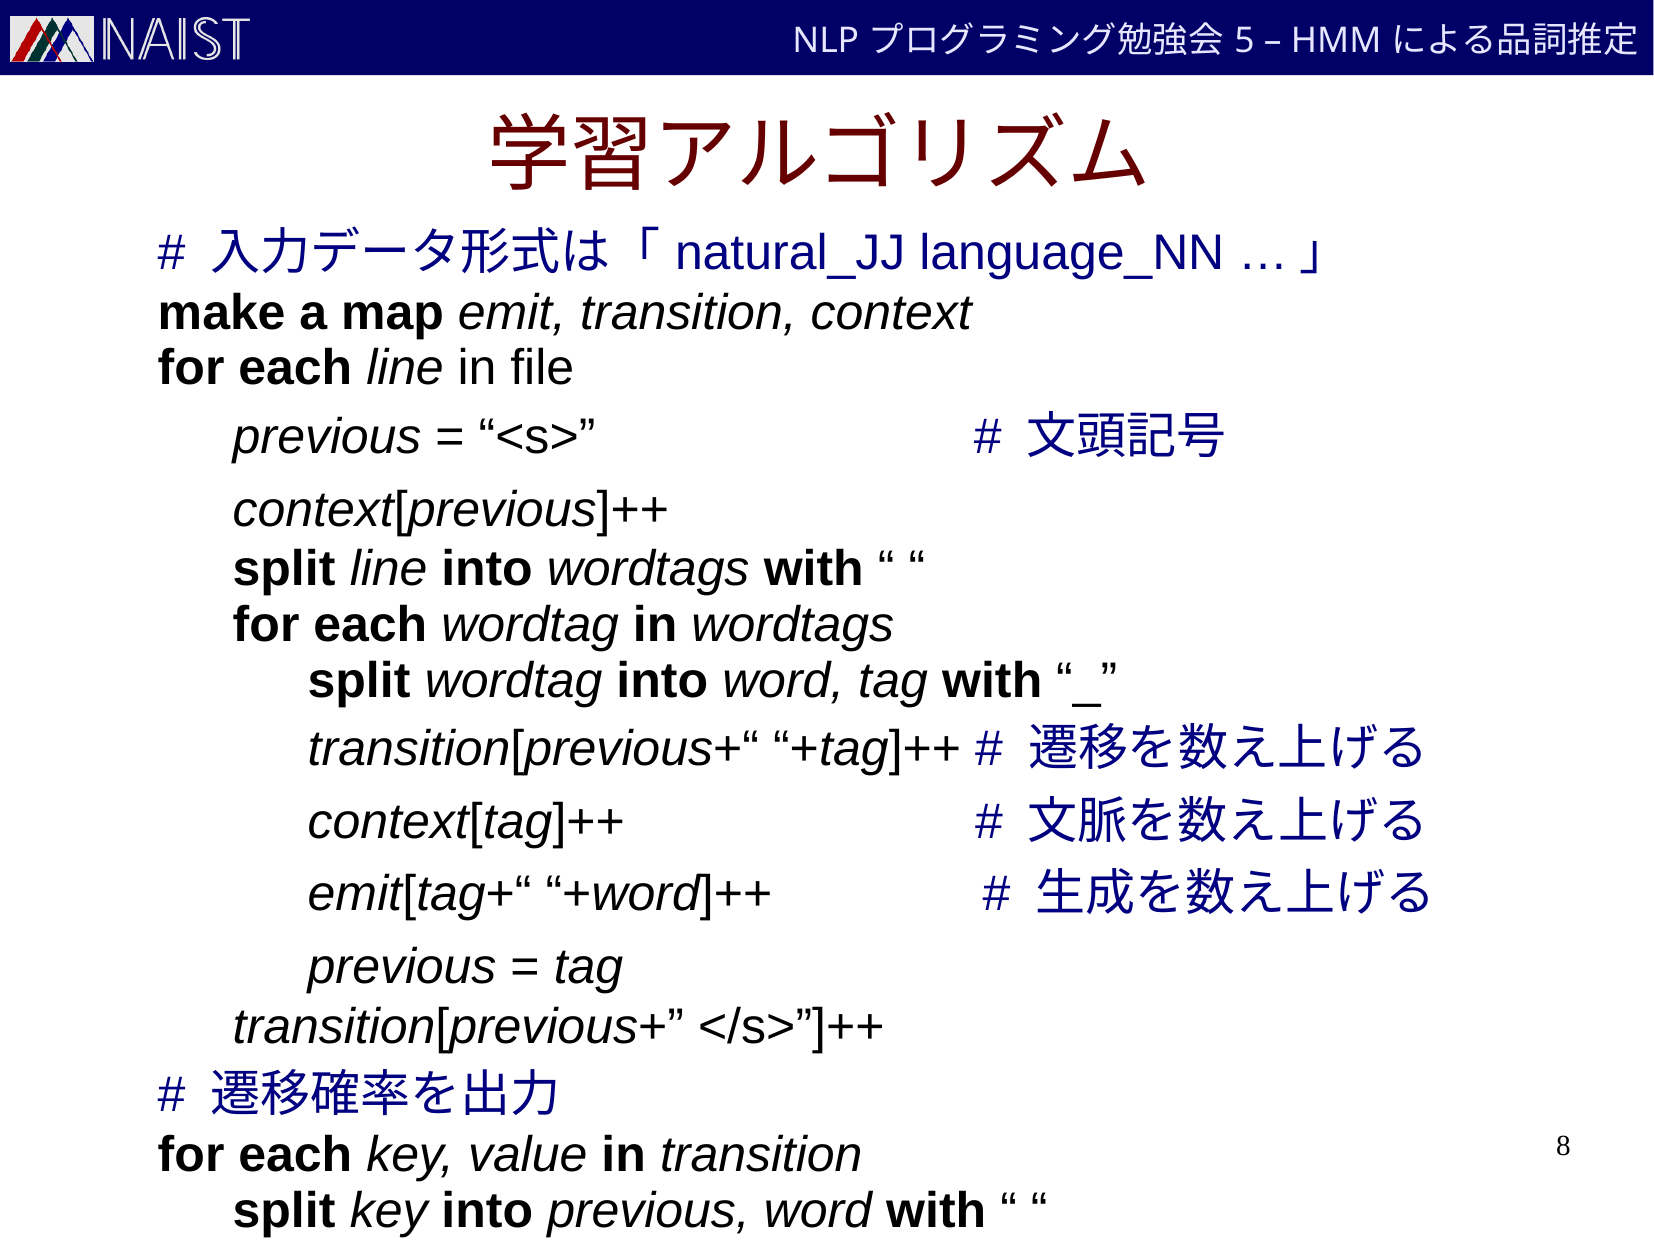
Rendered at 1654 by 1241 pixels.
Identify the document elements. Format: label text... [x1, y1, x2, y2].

picture [102, 17, 251, 51]
title 学習アルゴリズム [75, 51, 1564, 243]
picture [10, 16, 94, 62]
list # 入力データ形式は「natural_JJ language_NN …」 make a map emit, transition, context for each line in file previous = “<s>” # 文頭記号 context[previous]++ split line into wordtags with “ “ for each wordtag in wordtags split wordtag into word, tag with “_” transition[previous+“ “+tag]++ # 遷移を数え上げる context[tag]++ # 文脈を数え上げる emit[tag+“ “+word]++ # 生成を数え上げる previous = tag transition[previous+” </s>”]++ # 遷移確率を出力 for each key, value in transition split key into previous, word with “ “ print “T”, key, value/context[previous] # 同じく生成確率を出力（「T」ではなく「E」を付与） [86, 211, 1576, 1215]
